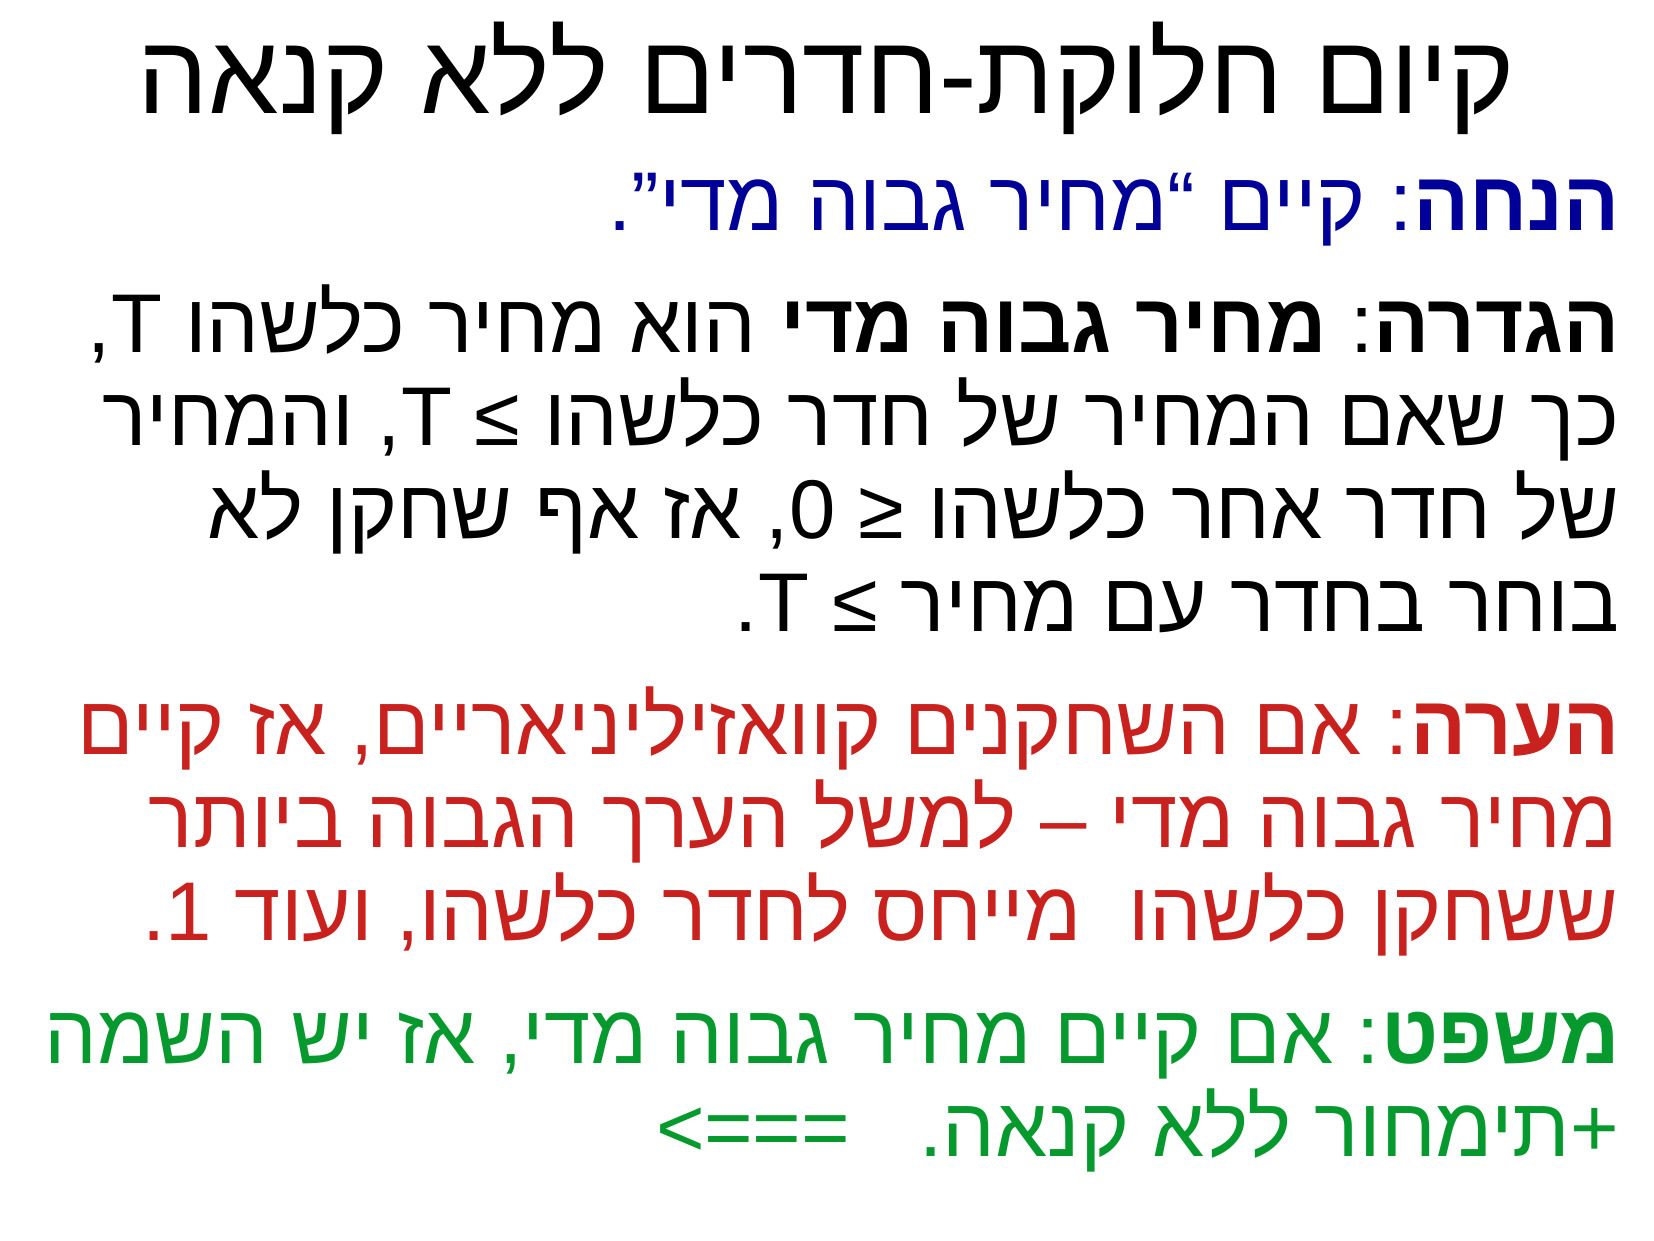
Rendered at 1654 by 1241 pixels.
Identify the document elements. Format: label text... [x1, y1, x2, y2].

title קיום חלוקת-חדרים ללא קנאה [0, 0, 1654, 151]
list הנחה: קיים “מחיר גבוה מדי”. הגדרה: מחיר גבוה מדי הוא מחיר כלשהו T, כך שאם המחיר של חדר כלשהו ≥ T, והמחיר של חדר אחר כלשהו ≤ 0, אז אף שחקן לא בוחר בחדר עם מחיר ≥ T. הערה: אם השחקנים קוואזיליניאריים, אז קיים מחיר גבוה מדי – למשל הערך הגבוה ביותר ששחקן כלשהו מייחס לחדר כלשהו, ועוד 1. משפט: אם קיים מחיר גבוה מדי, אז יש השמה+תימחור ללא קנאה. ===> [15, 155, 1621, 1171]
